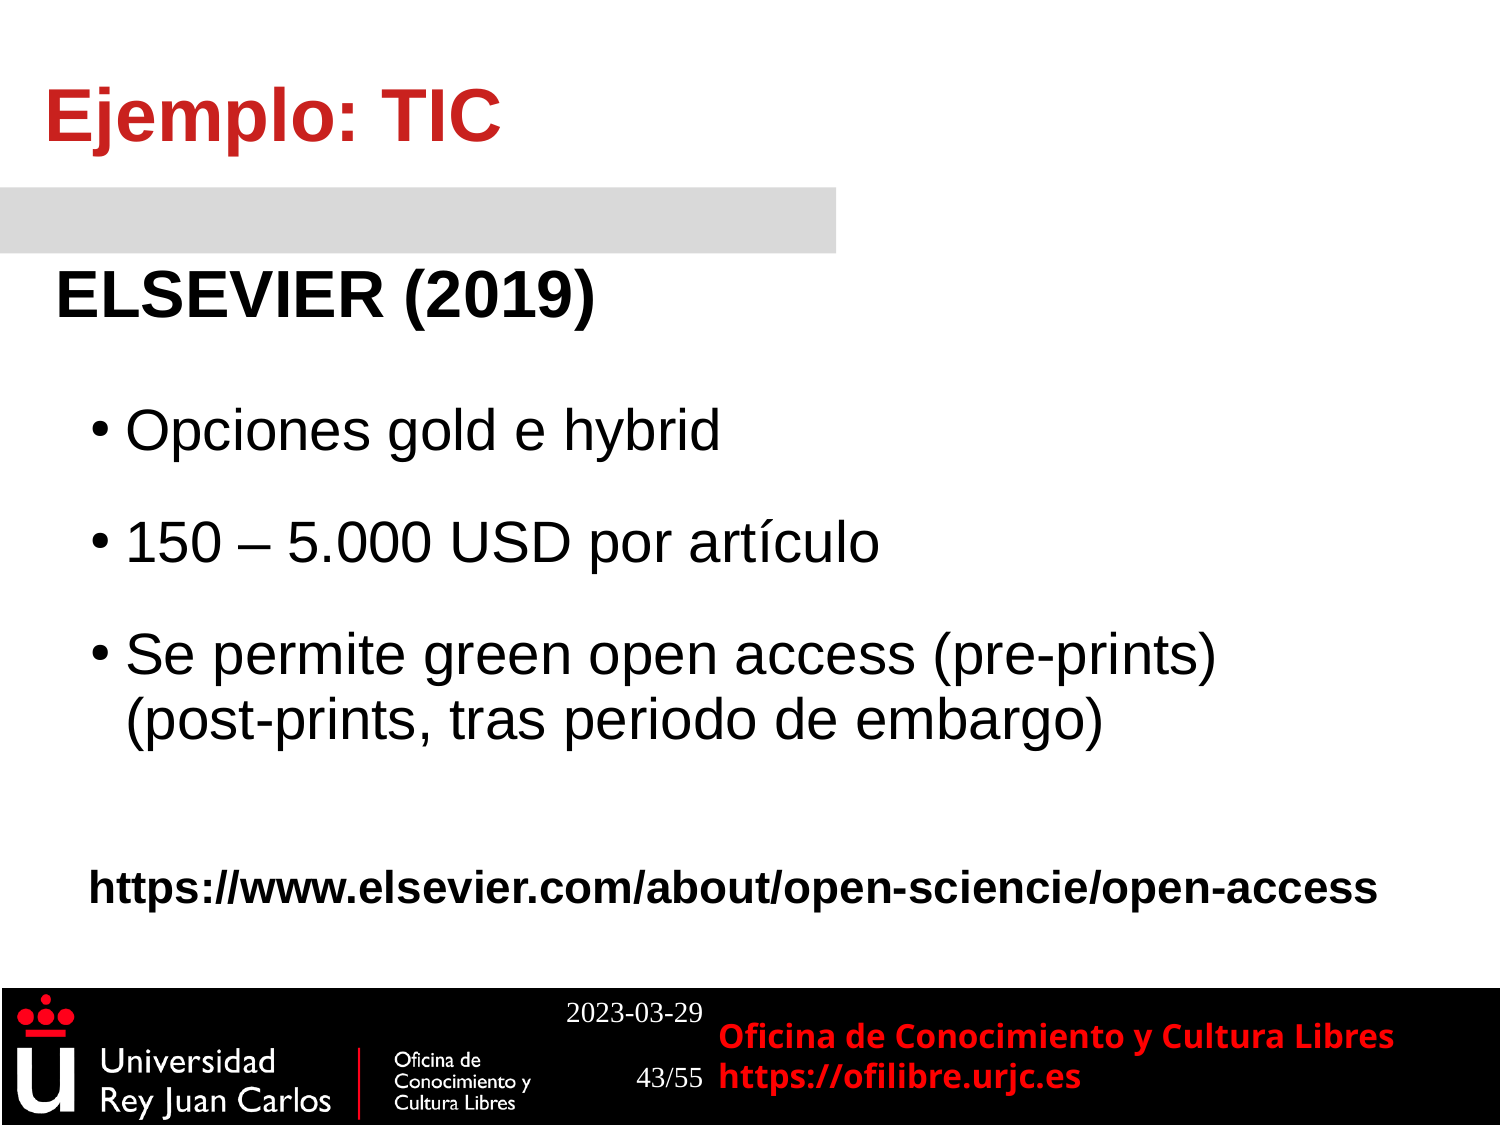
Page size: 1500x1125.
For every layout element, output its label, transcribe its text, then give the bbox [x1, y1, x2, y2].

text_box Opciones gold e hybrid 150 – 5.000 USD por artículo Se permite green open access (pre-prints) (post-prints, tras periodo de embargo) [75, 390, 1351, 760]
text_box ELSEVIER (2019) [40, 249, 811, 340]
text_box https://www.elsevier.com/about/open-sciencie/open-access [45, 855, 1396, 922]
title [75, 7, 1425, 196]
picture [17, 994, 531, 1120]
text_box Ejemplo: TIC [30, 66, 1036, 249]
